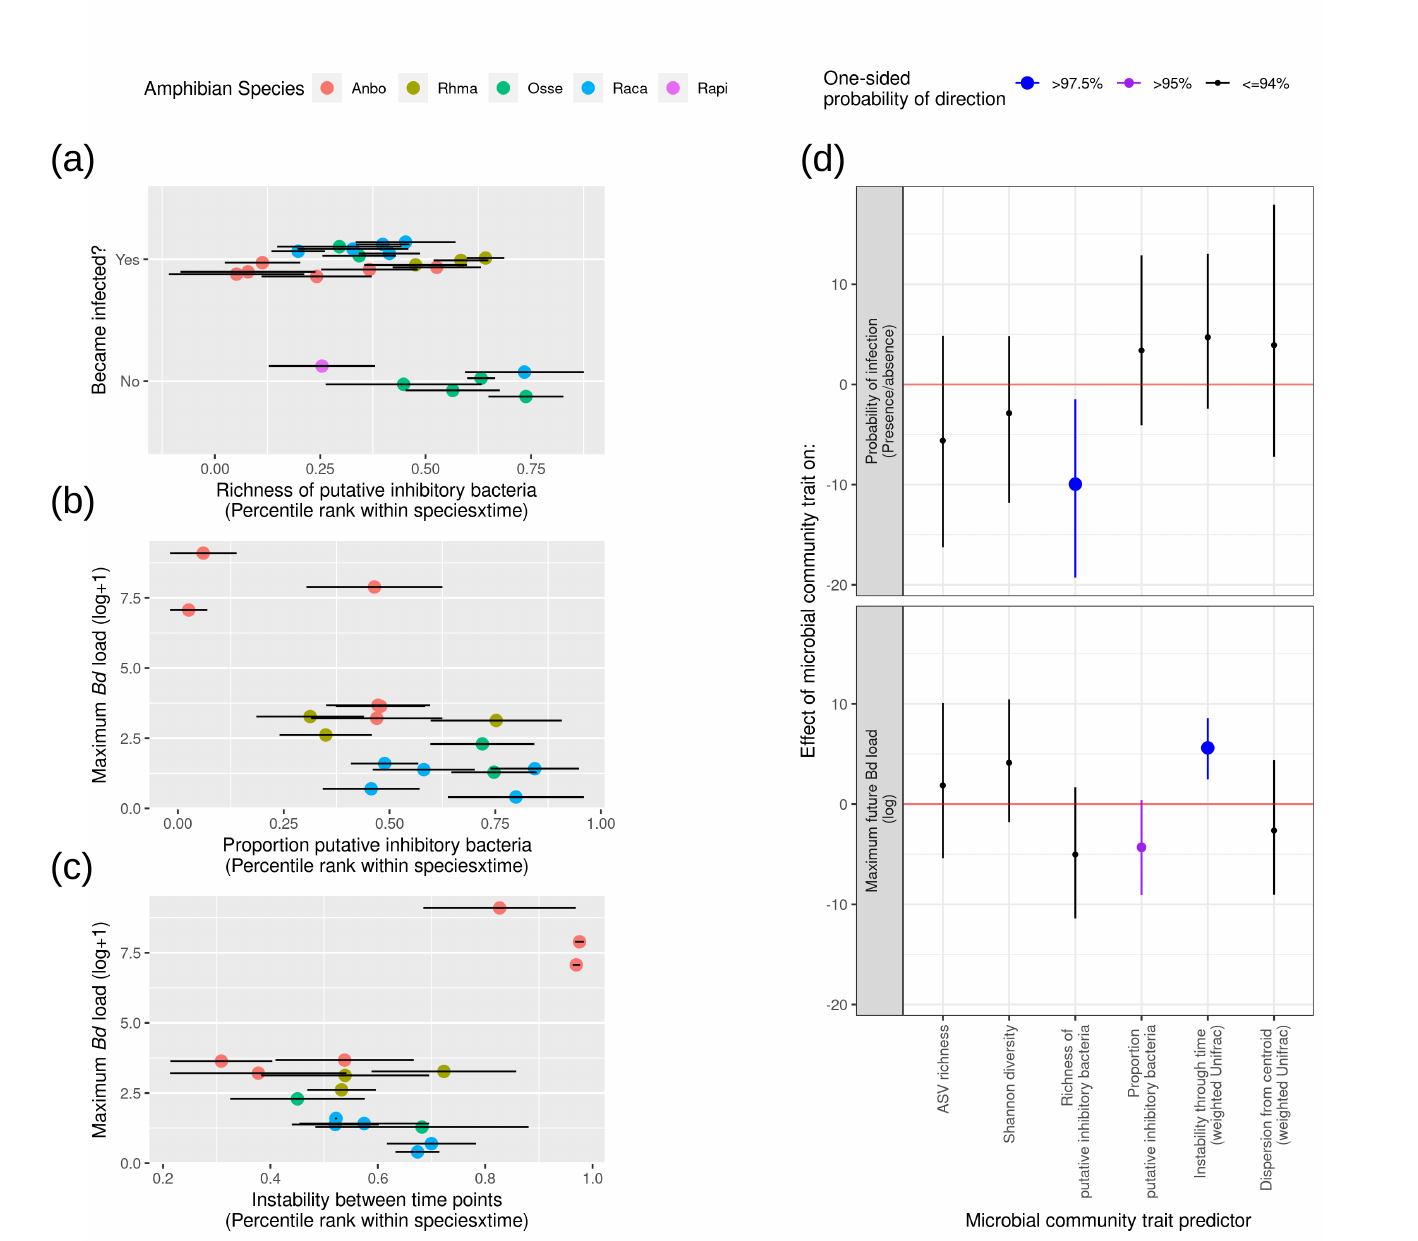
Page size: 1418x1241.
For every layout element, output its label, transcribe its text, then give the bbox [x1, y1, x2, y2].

text_box (a) [35, 129, 111, 211]
text_box (c) [35, 838, 111, 920]
picture [82, 0, 1323, 1241]
text_box (d) [785, 129, 861, 211]
text_box (b) [35, 472, 123, 572]
